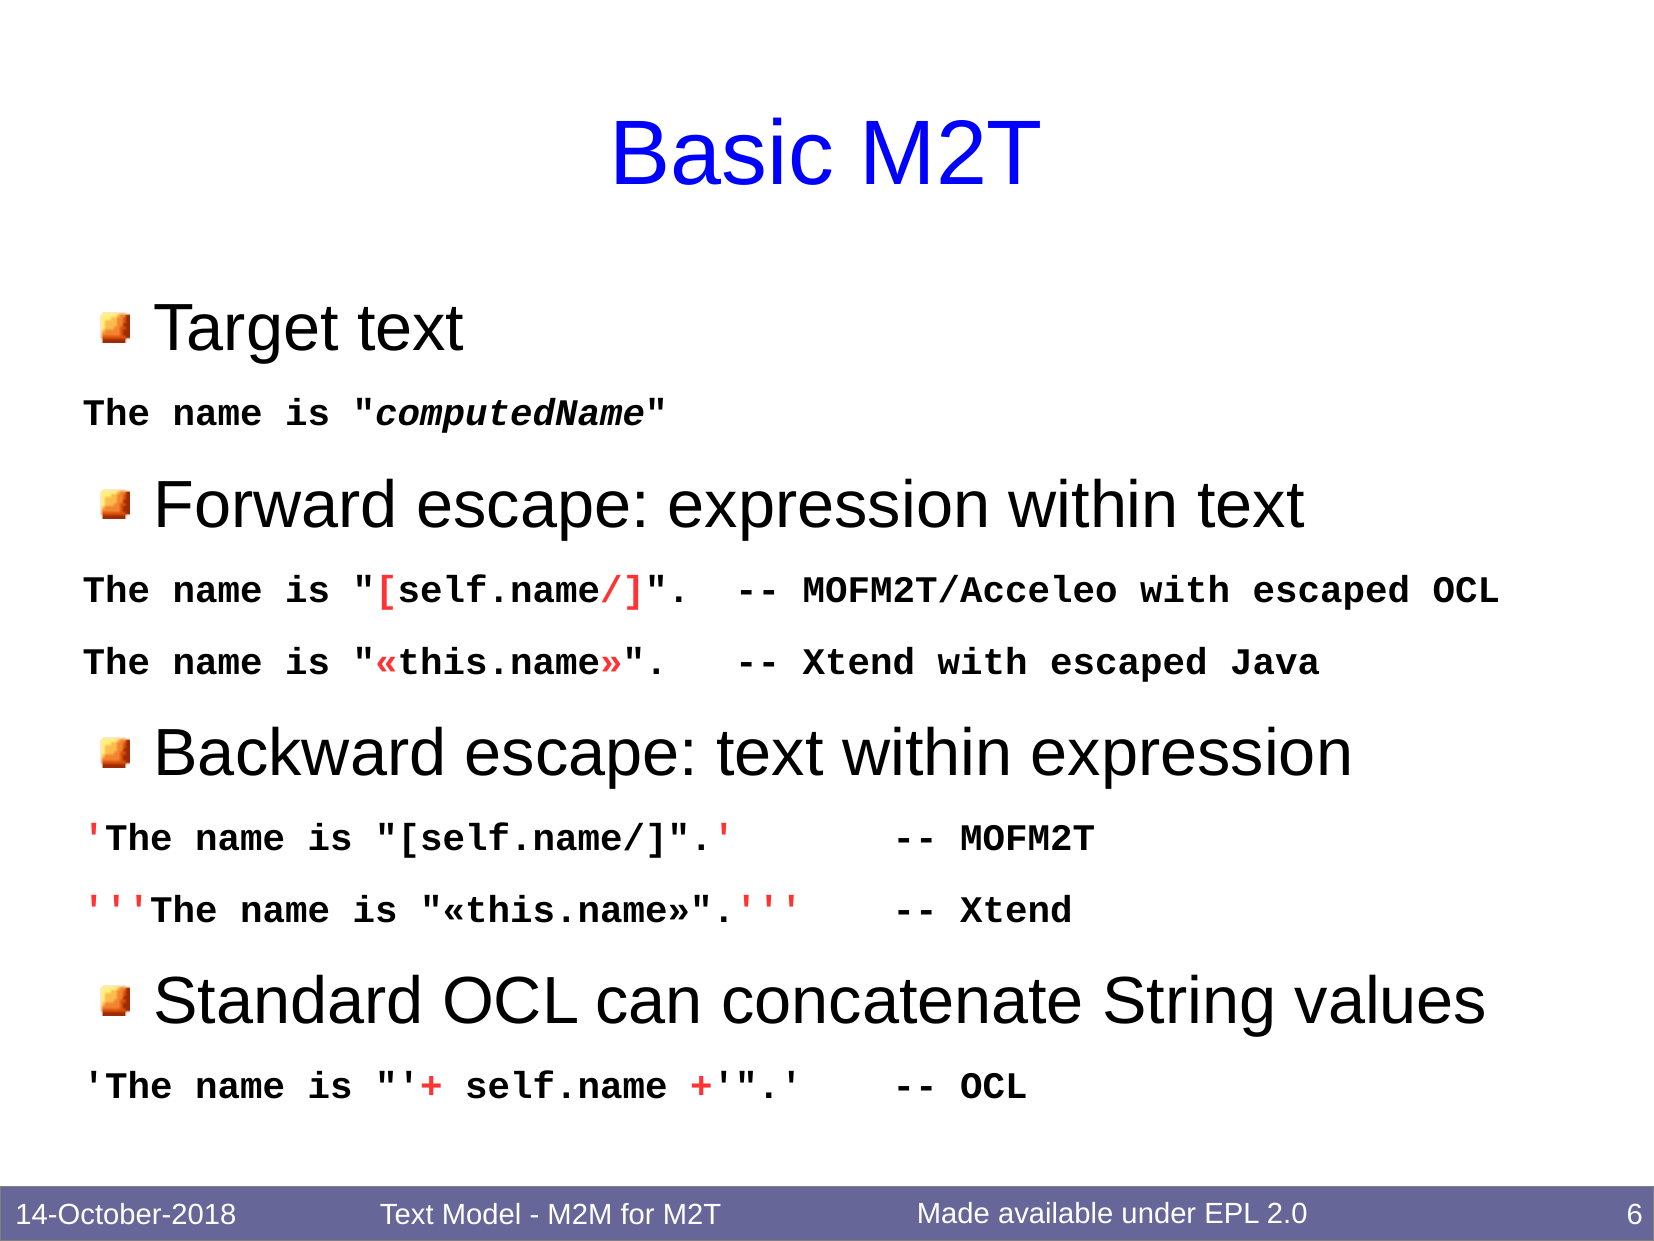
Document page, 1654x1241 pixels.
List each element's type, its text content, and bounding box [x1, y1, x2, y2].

list Target text The name is "computedName" Forward escape: expression within text The name is "[self.name/]". -- MOFM2T/Acceleo with escaped OCL The name is "«this.name»". -- Xtend with escaped Java Backward escape: text within expression 'The name is "[self.name/]".' -- MOFM2T '''The name is "«this.name»".''' -- Xtend Standard OCL can concatenate String values 'The name is "'+ self.name +'".' -- OCL [82, 290, 1571, 1111]
title Basic M2T [82, 49, 1571, 257]
